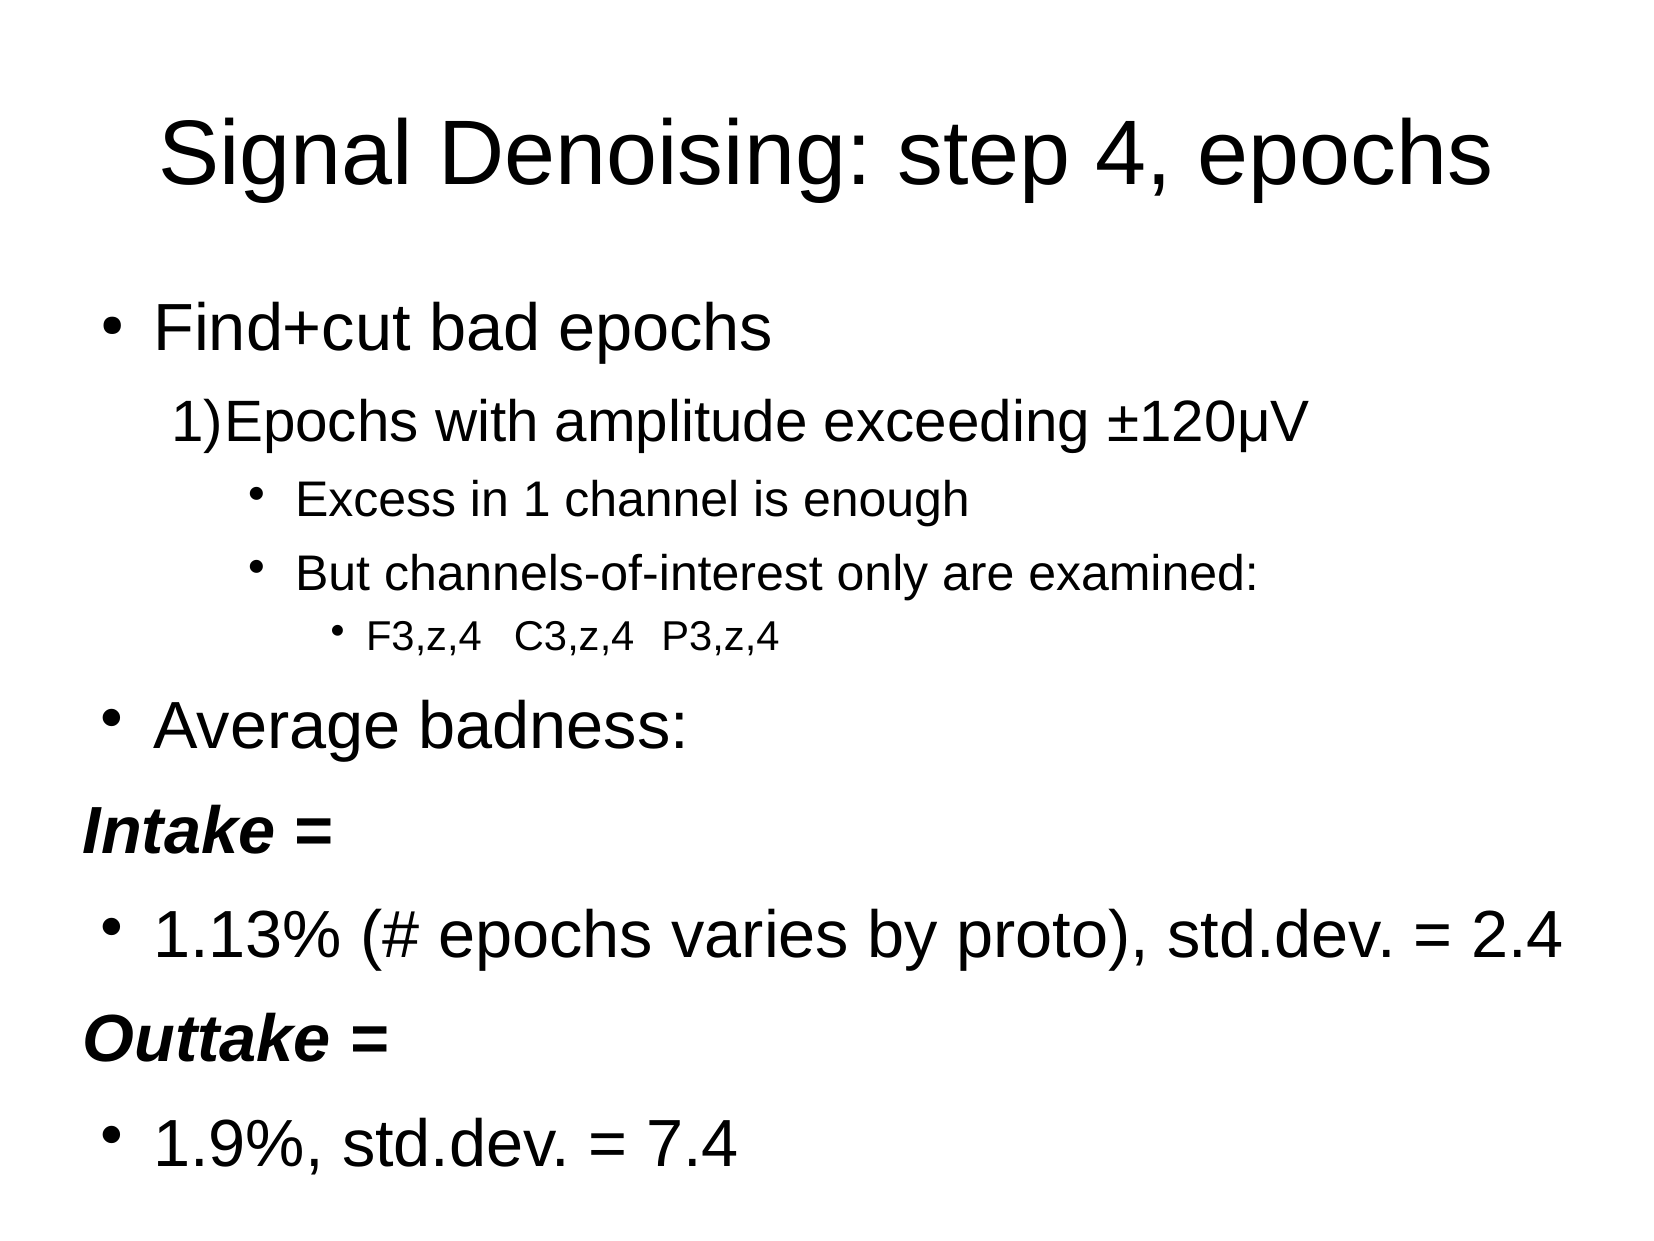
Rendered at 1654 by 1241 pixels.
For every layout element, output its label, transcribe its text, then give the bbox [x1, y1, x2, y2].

title Signal Denoising: step 4, epochs [82, 49, 1571, 257]
list Find+cut bad epochs Epochs with amplitude exceeding ±120μV Excess in 1 channel is enough But channels-of-interest only are examined: F3,z,4 C3,z,4 P3,z,4 Average badness: Intake = 1.13% (# epochs varies by proto), std.dev. = 2.4 Outtake = 1.9%, std.dev. = 7.4 [82, 290, 1571, 1241]
